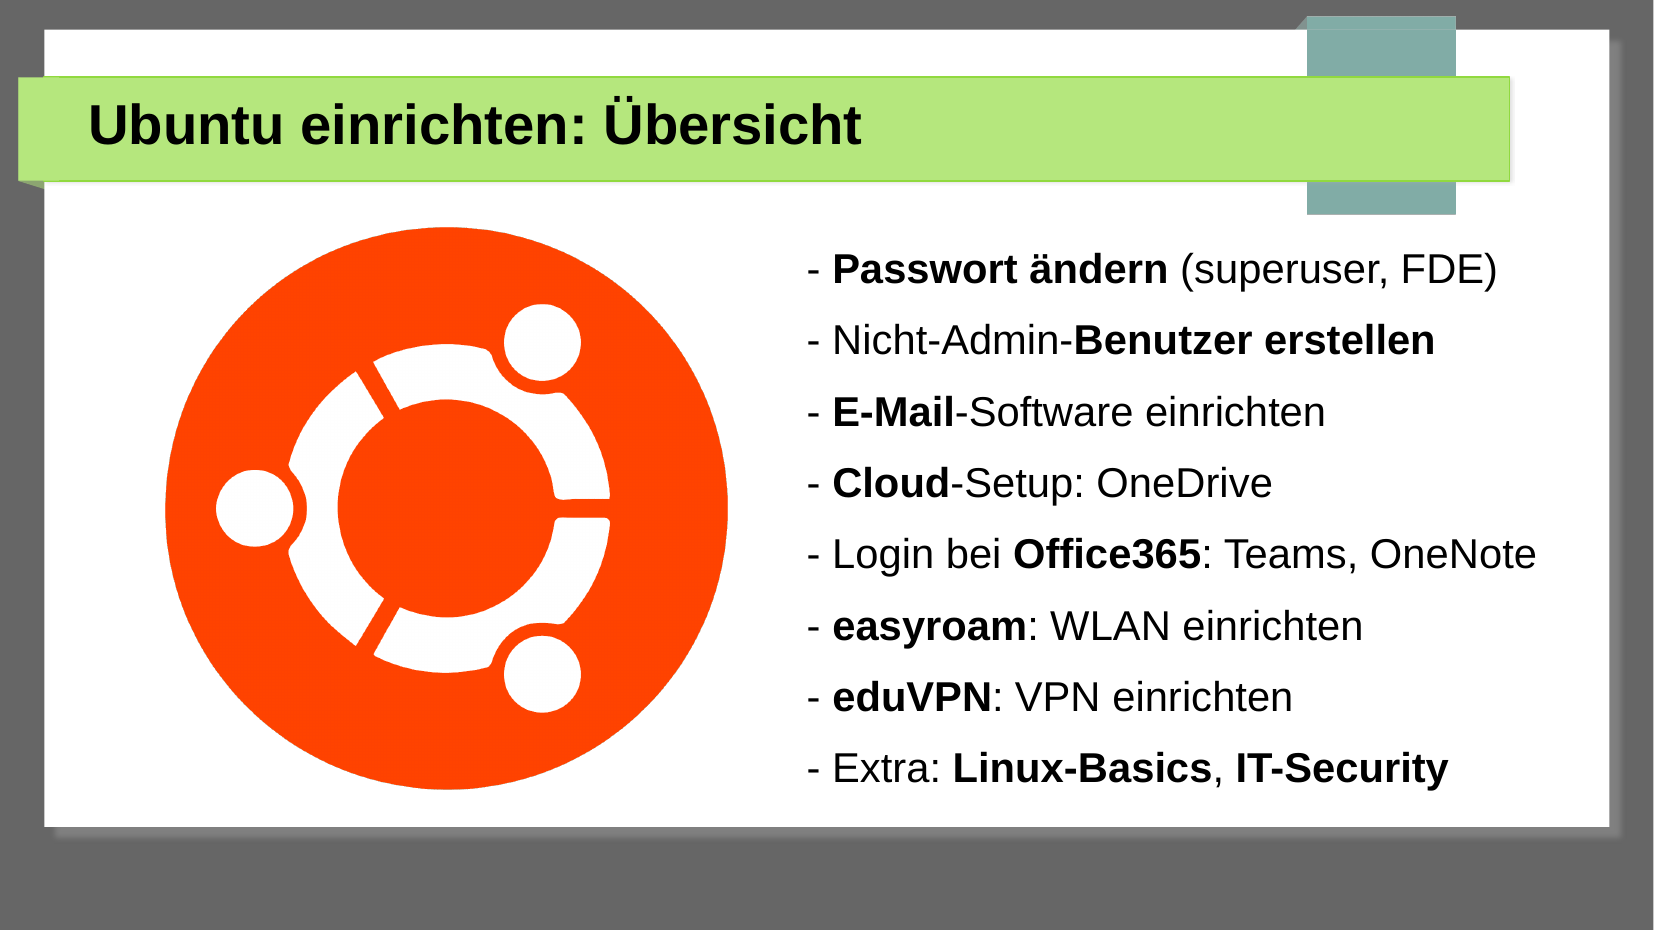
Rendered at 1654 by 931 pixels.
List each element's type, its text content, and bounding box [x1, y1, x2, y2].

title Ubuntu einrichten: Übersicht [88, 73, 1506, 178]
picture [118, 208, 739, 798]
text_box - Passwort ändern (superuser, FDE) - Nicht-Admin-Benutzer erstellen - E-Mail-Software einrichten - Cloud-Setup: OneDrive - Login bei Office365: Teams, OneNote - easyroam: WLAN einrichten - eduVPN: VPN einrichten - Extra: Linux-Basics, IT-Security [791, 238, 1565, 798]
